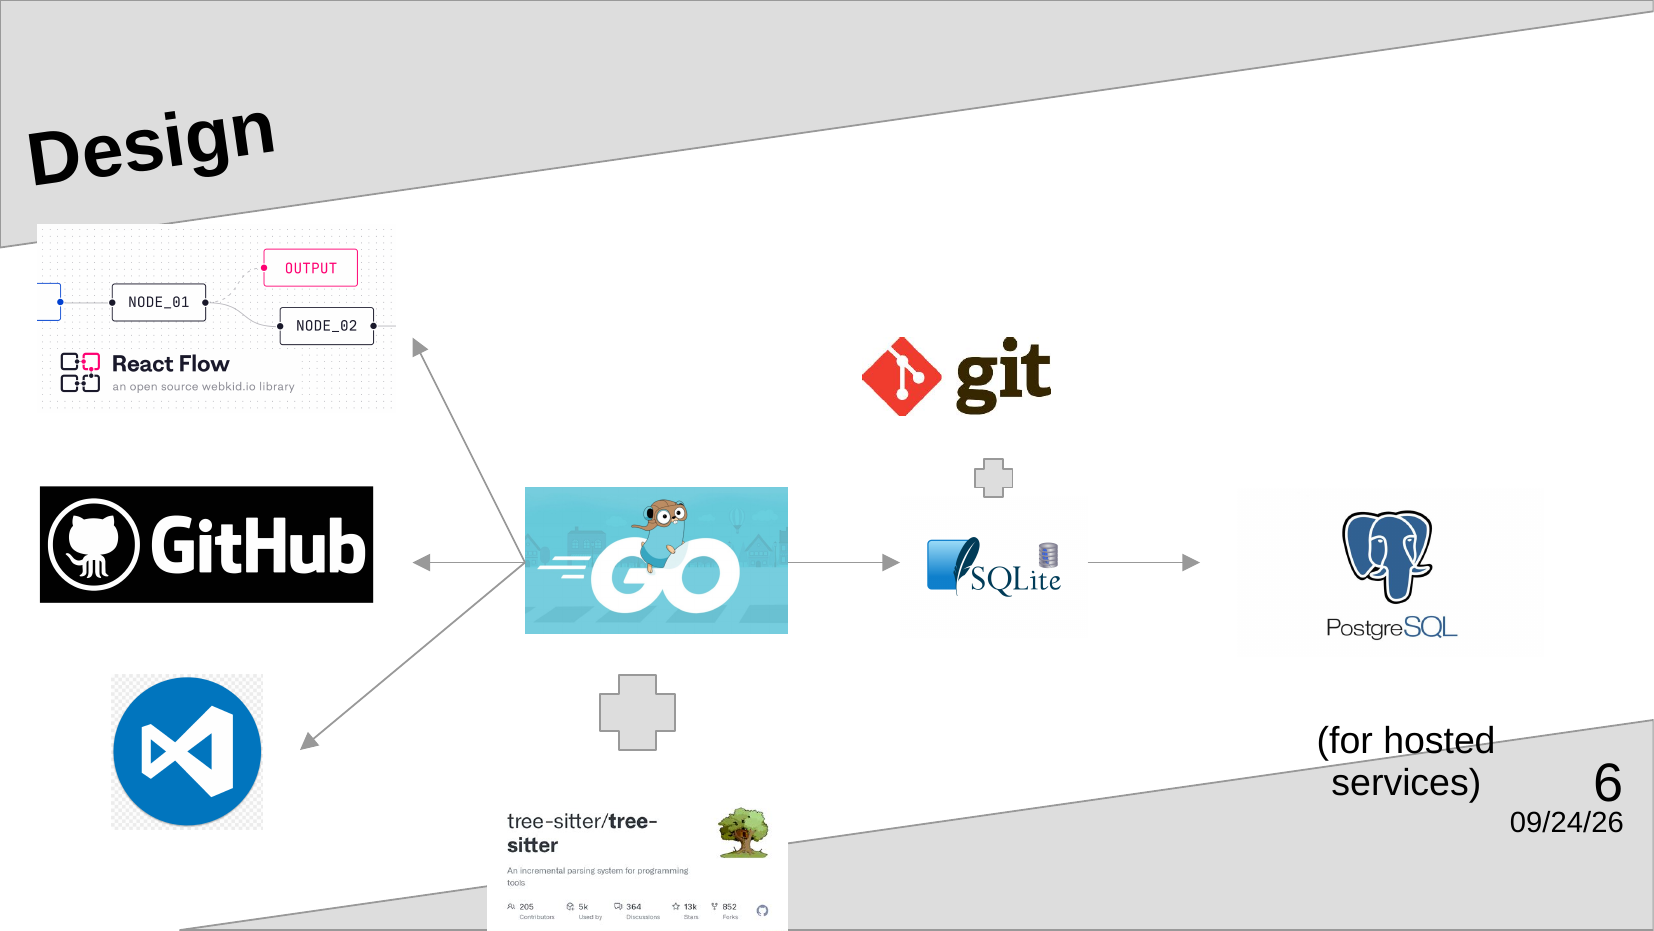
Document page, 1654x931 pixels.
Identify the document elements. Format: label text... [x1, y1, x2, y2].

picture [487, 787, 788, 931]
title Design [16, 0, 1501, 224]
picture [525, 487, 788, 634]
picture [862, 337, 1051, 416]
picture [900, 496, 1088, 638]
text_box (for hosted services) [1275, 712, 1538, 812]
picture [37, 449, 376, 640]
text_box [974, 459, 1013, 497]
text_box [600, 675, 676, 751]
picture [1237, 488, 1544, 657]
picture [111, 674, 263, 830]
picture [37, 224, 396, 413]
